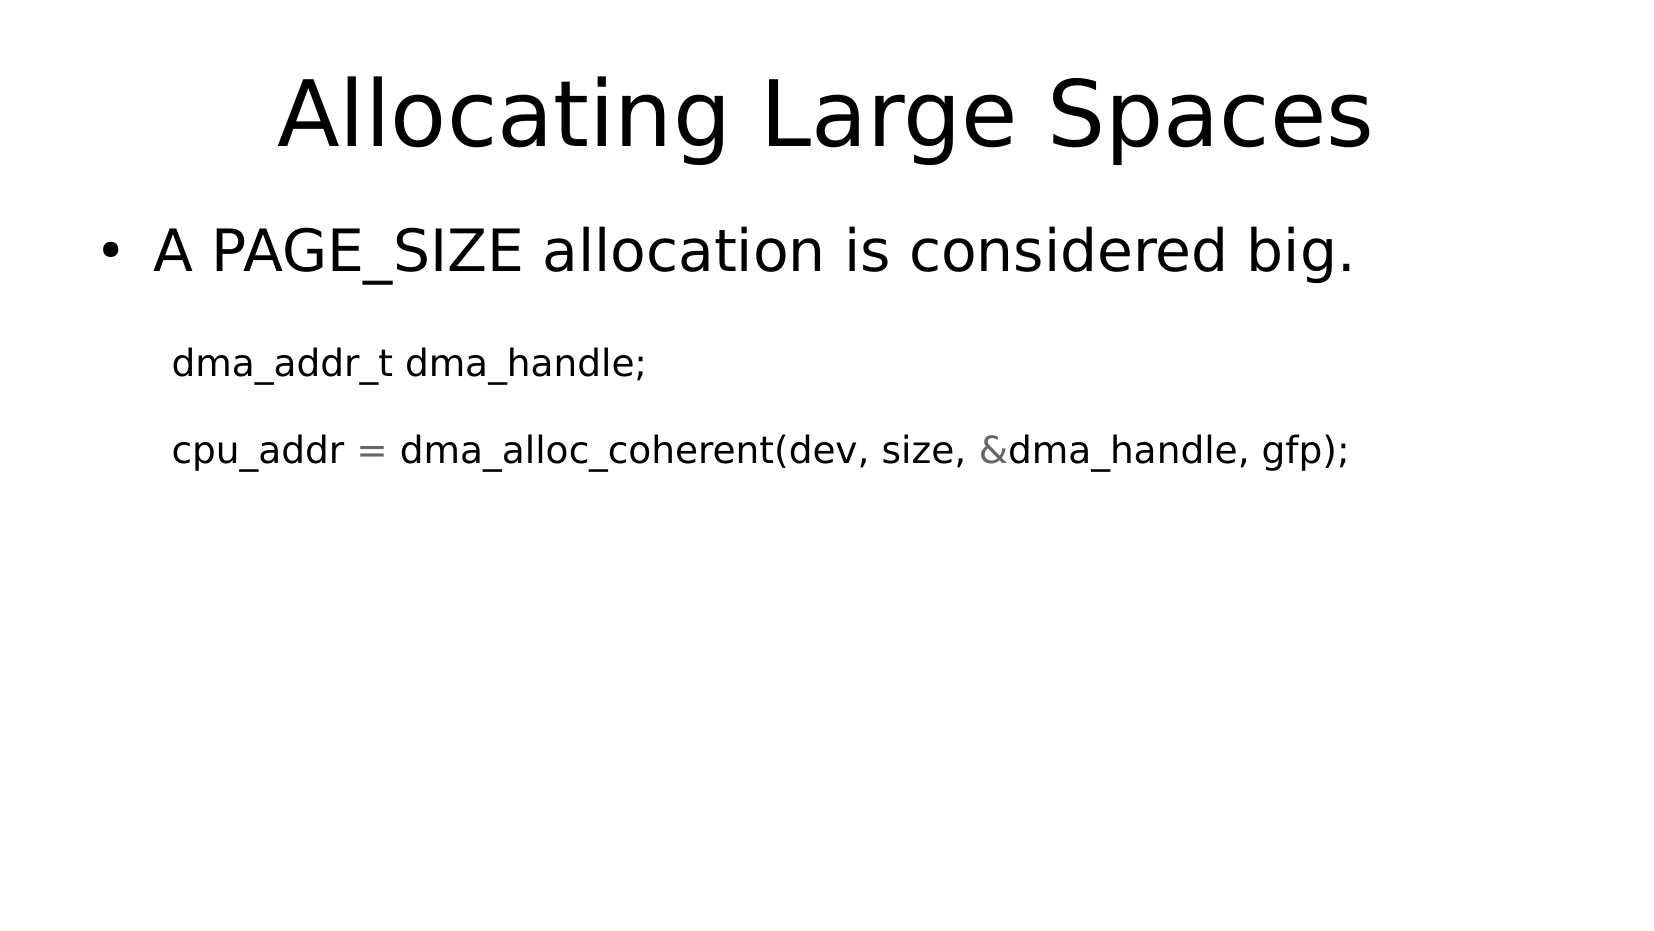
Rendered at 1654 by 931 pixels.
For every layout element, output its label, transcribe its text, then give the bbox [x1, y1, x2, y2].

title Allocating Large Spaces [82, 37, 1571, 193]
text_box dma_addr_t dma_handle; cpu_addr = dma_alloc_coherent(dev, size, &dma_handle, gfp); [156, 334, 1365, 481]
list A PAGE_SIZE allocation is considered big. [82, 217, 1571, 758]
